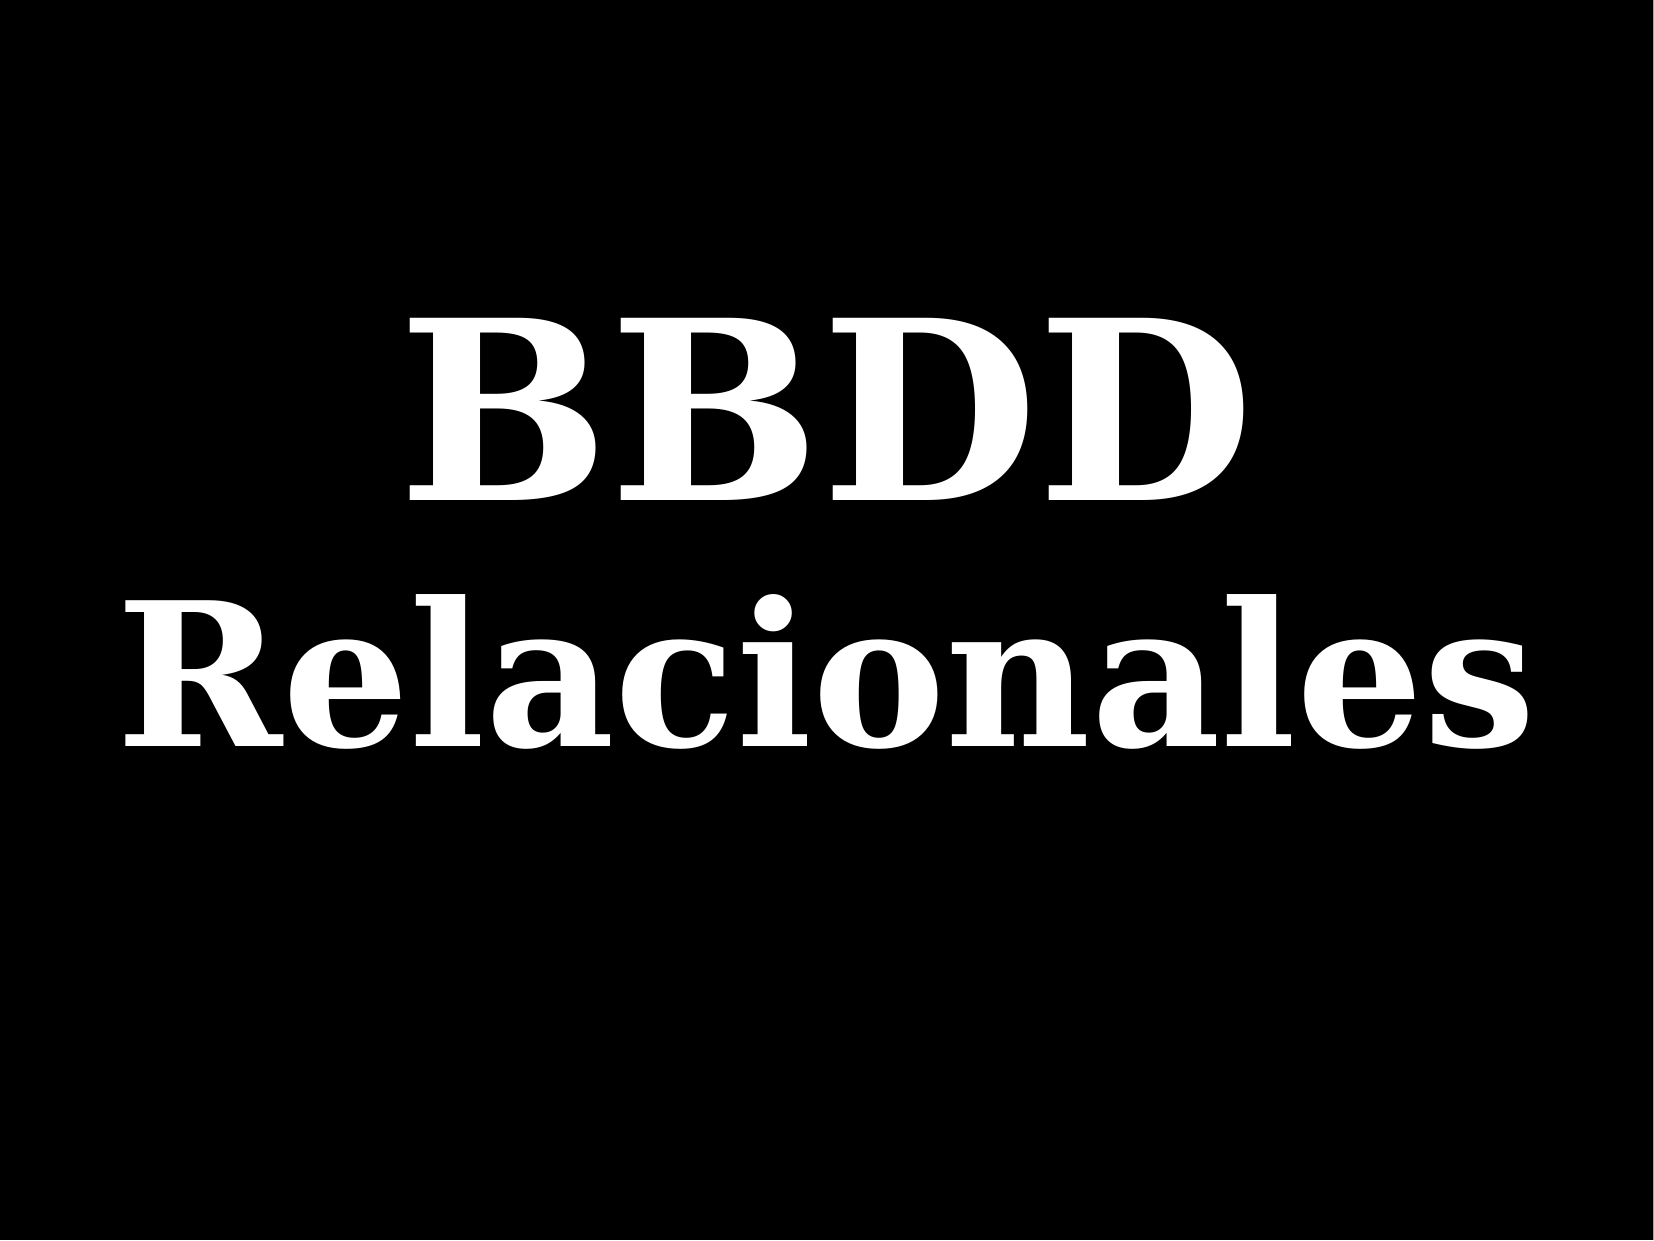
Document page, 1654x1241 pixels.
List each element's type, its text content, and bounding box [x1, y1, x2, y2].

text_box BBDD Relacionales [82, 49, 1571, 1010]
